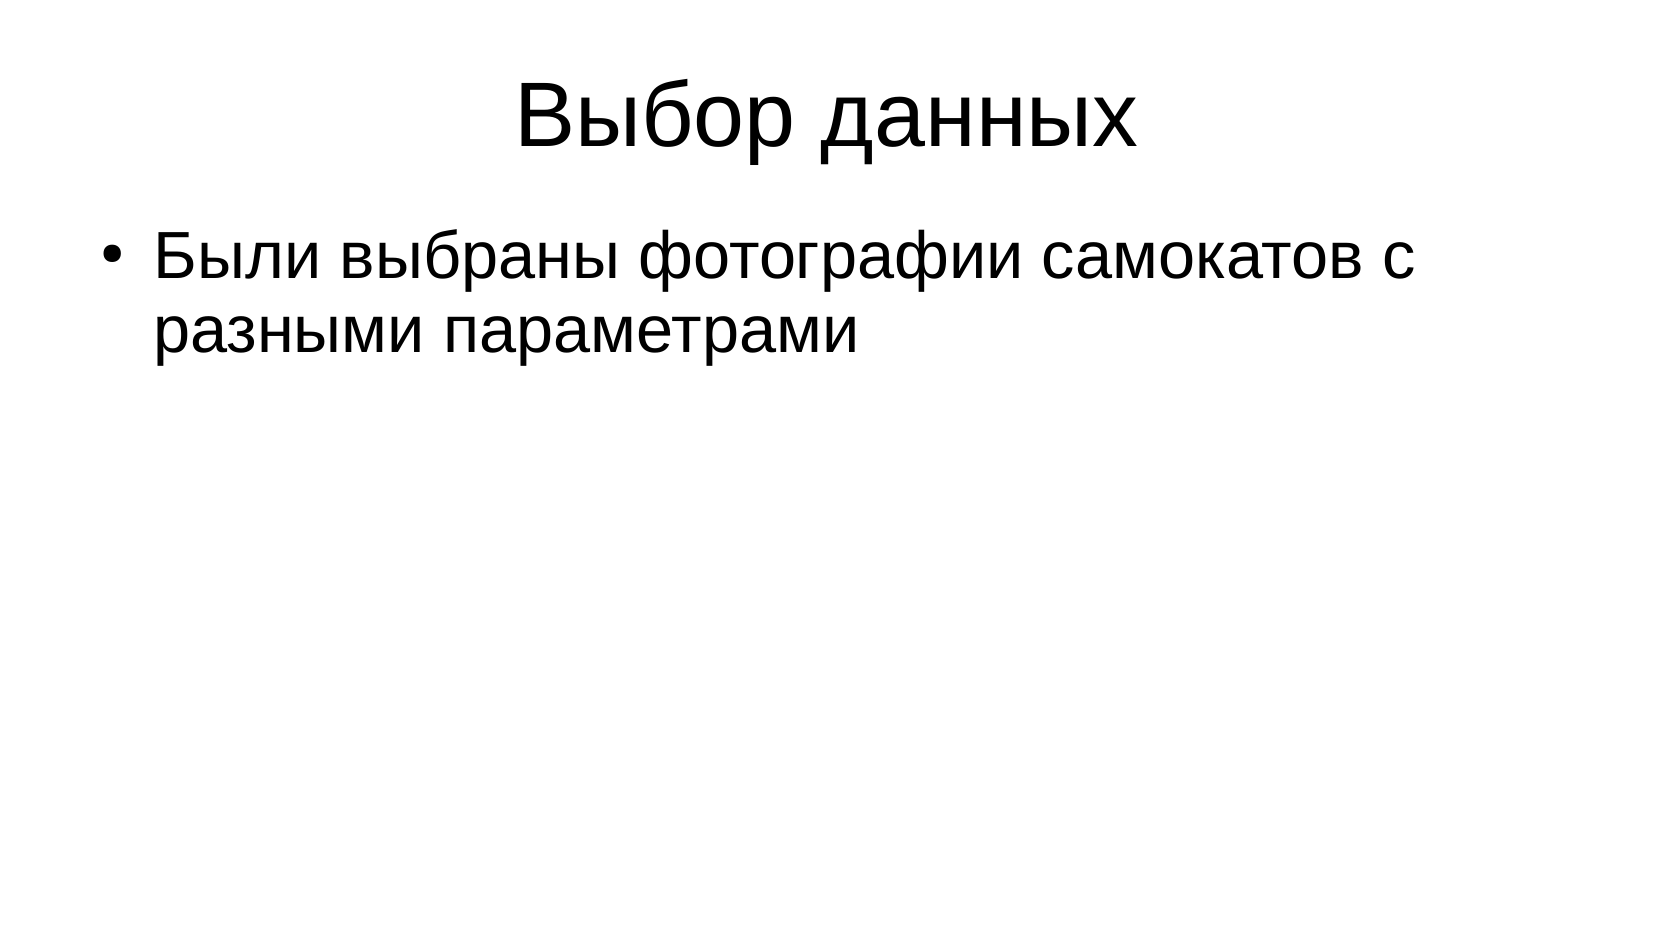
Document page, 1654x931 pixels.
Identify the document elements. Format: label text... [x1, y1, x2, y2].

title Выбор данных [82, 37, 1571, 193]
list Были выбраны фотографии самокатов с разными параметрами [82, 217, 1571, 758]
